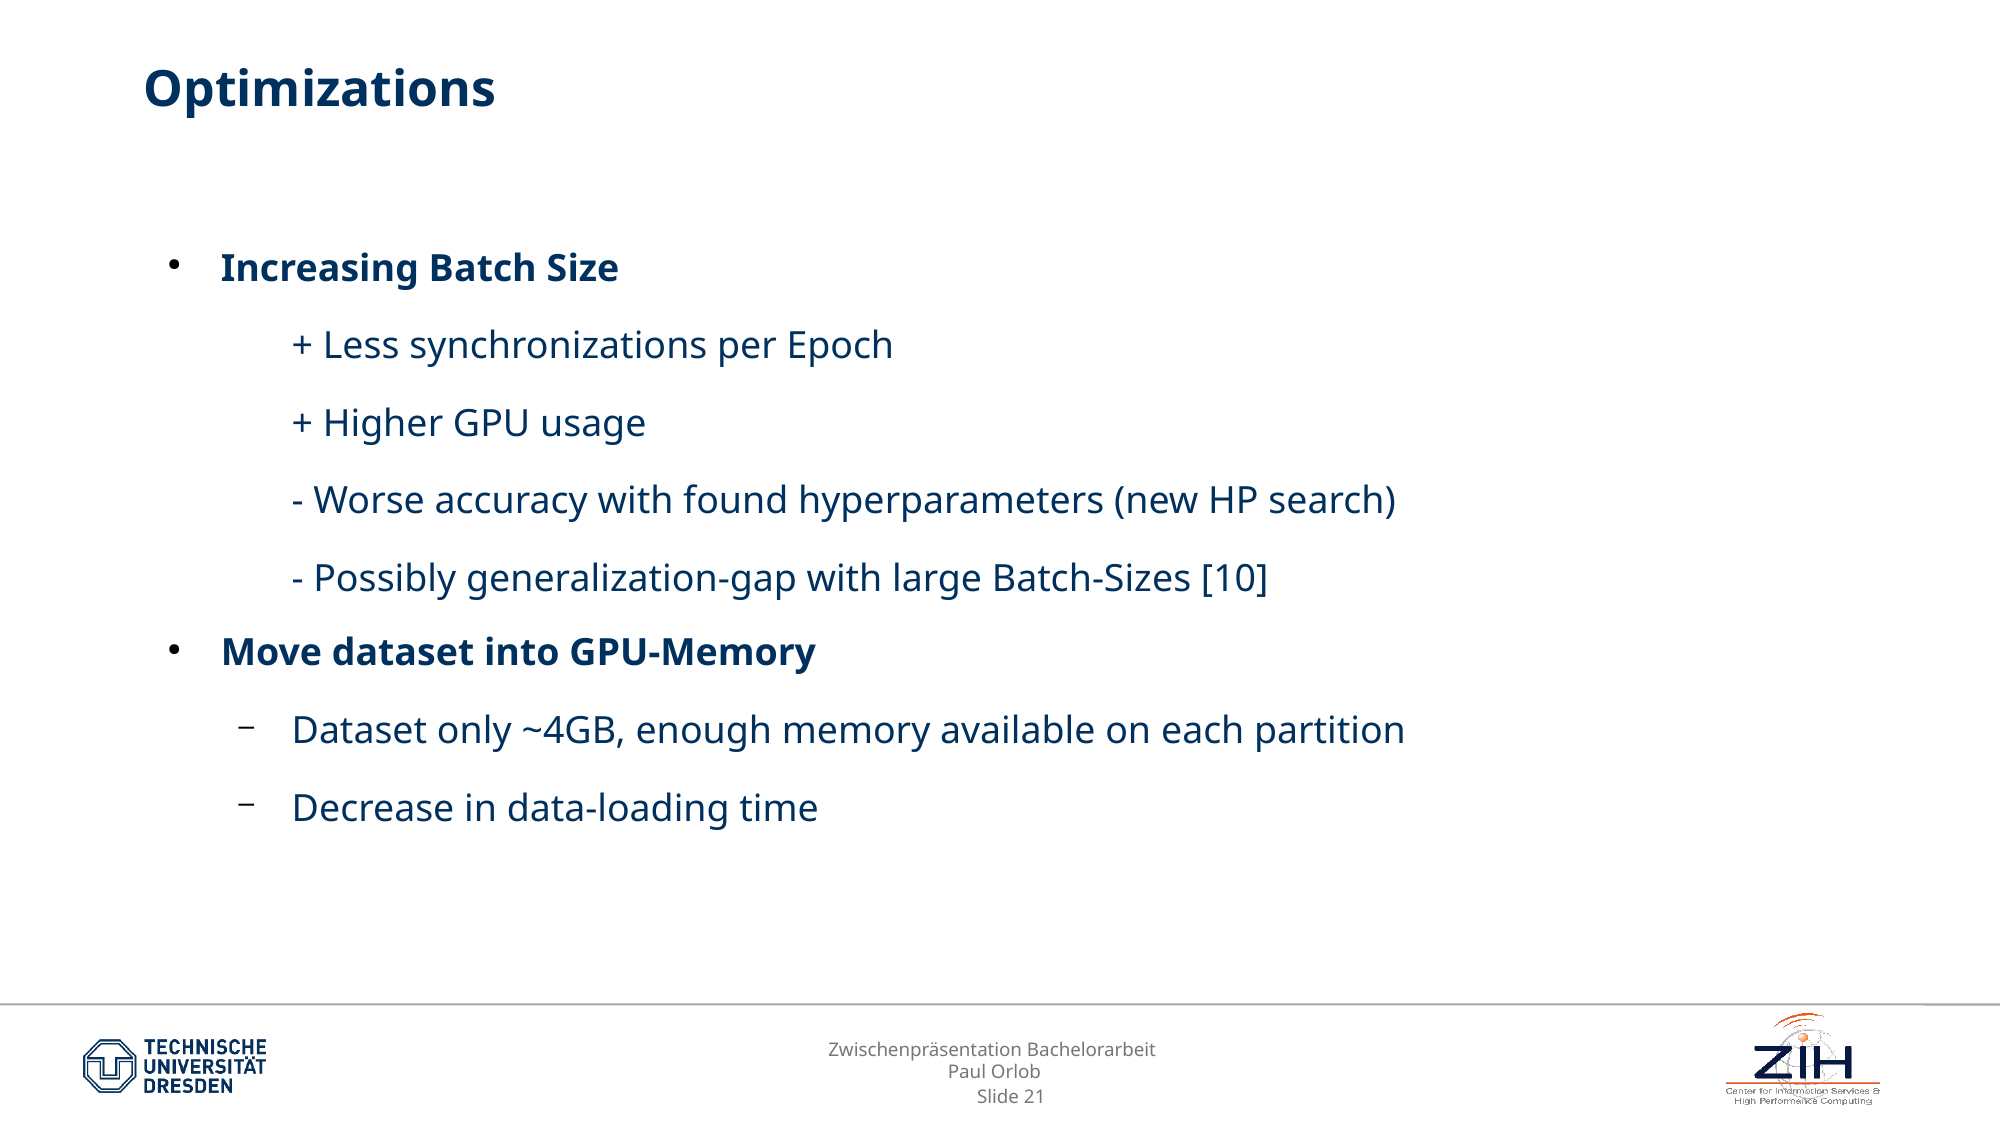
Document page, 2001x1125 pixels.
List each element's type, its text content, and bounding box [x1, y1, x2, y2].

picture [83, 1039, 266, 1093]
picture [1726, 1013, 1880, 1105]
title Optimizations [143, 56, 1880, 169]
list Increasing Batch Size + Less synchronizations per Epoch + Higher GPU usage - Worse accuracy with found hyperparameters (new HP search) - Possibly generalization-gap with large Batch-Sizes [10] Move dataset into GPU-Memory Dataset only ~4GB, enough memory available on each partition Decrease in data-loading time [150, 243, 1720, 957]
